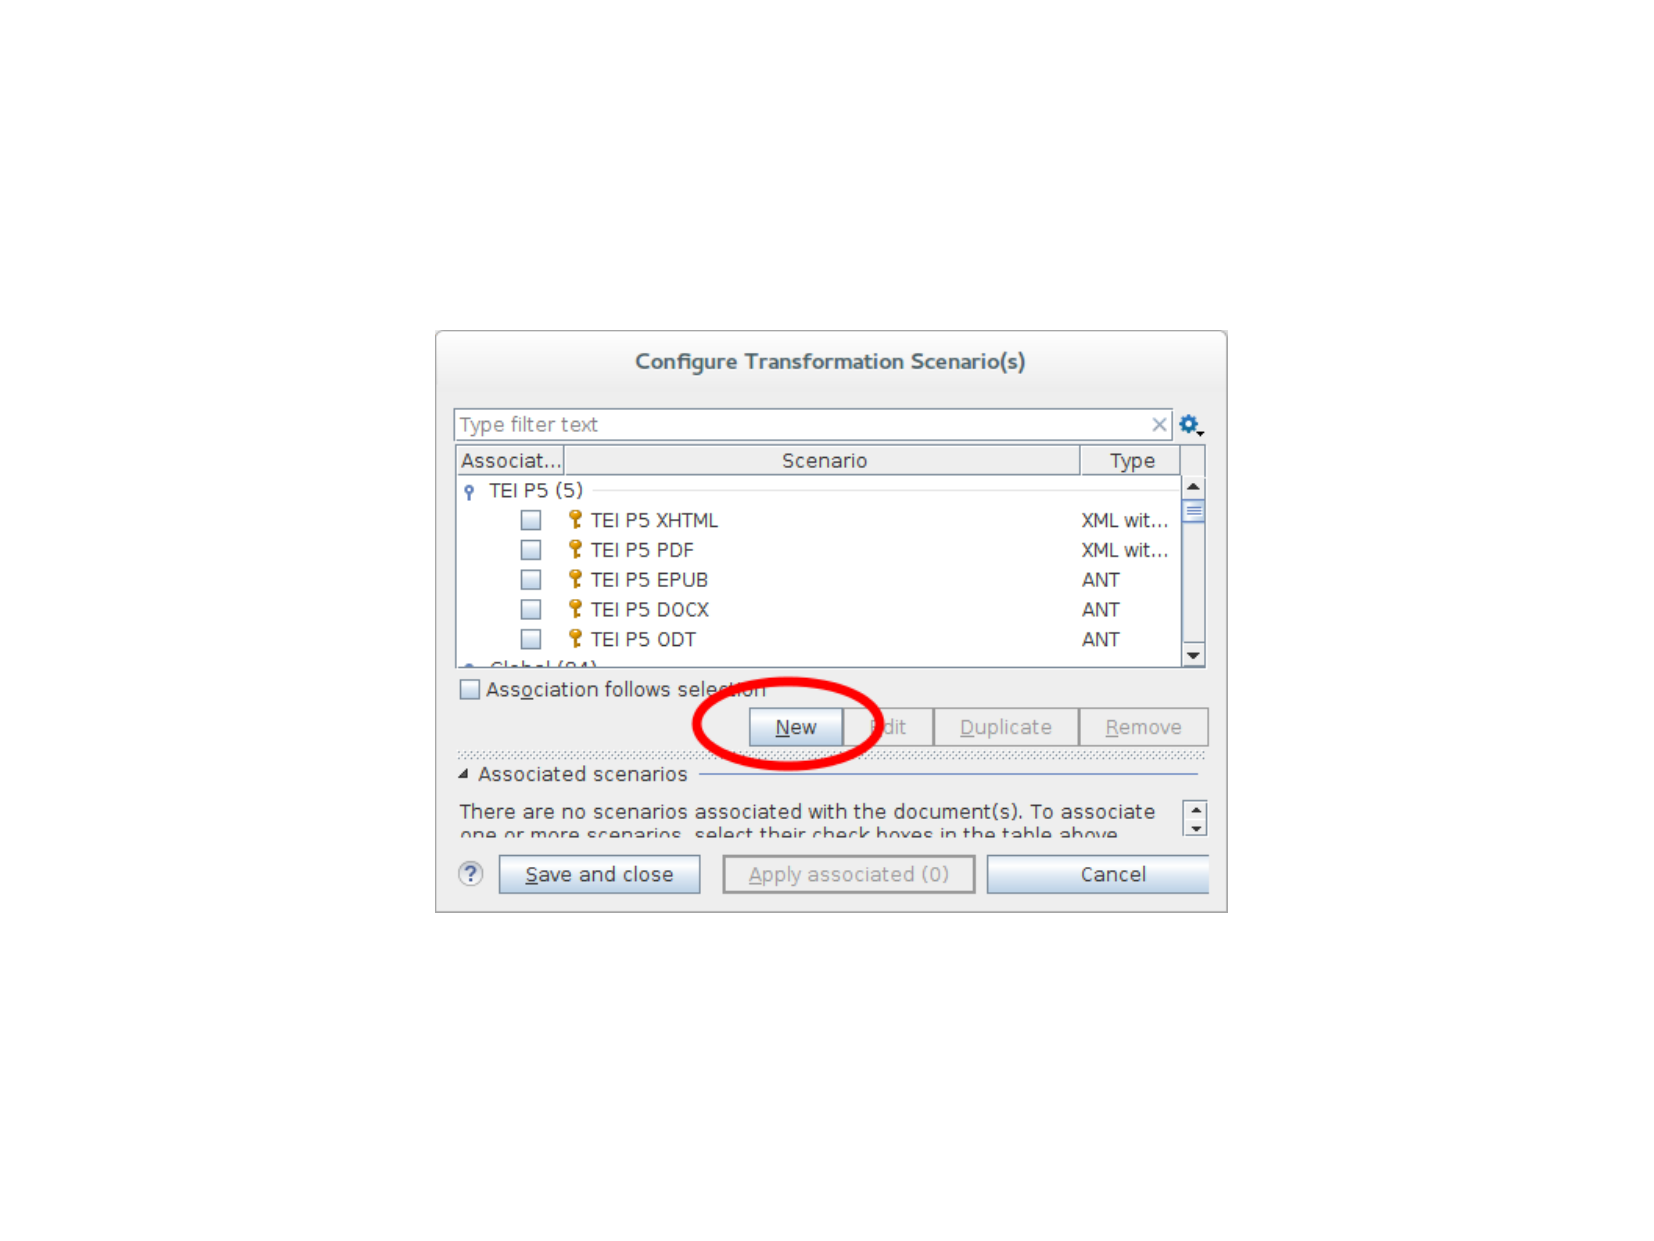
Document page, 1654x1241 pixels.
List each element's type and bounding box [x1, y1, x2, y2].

picture [435, 330, 1228, 913]
